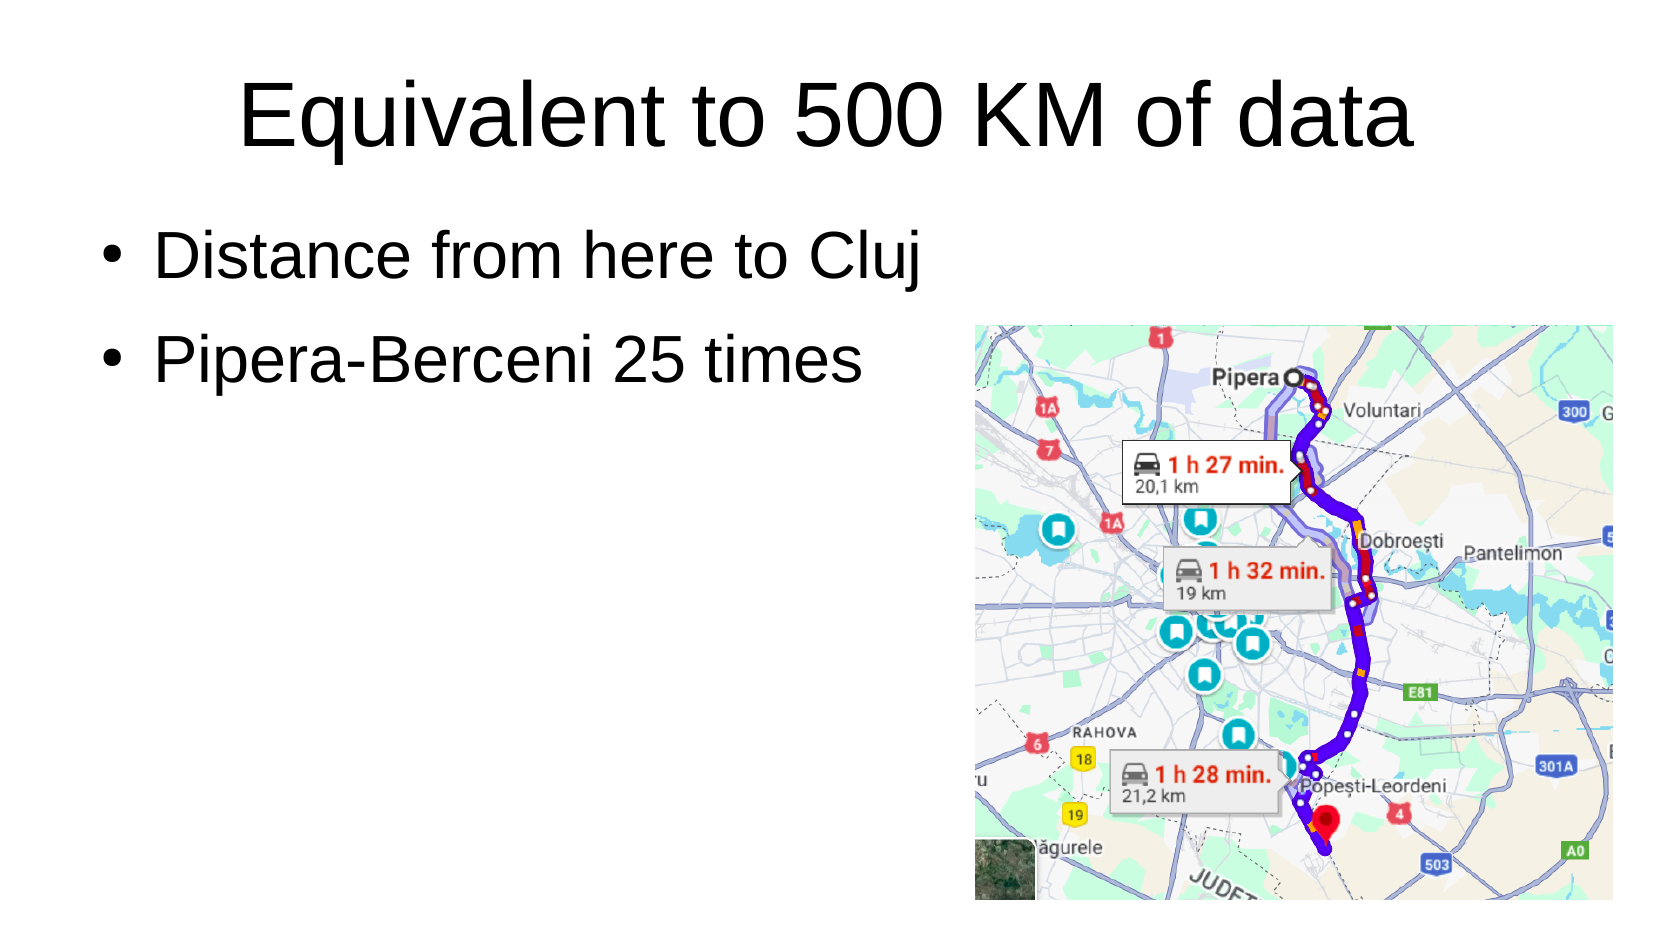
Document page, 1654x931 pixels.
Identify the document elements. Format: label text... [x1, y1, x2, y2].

list Distance from here to Cluj Pipera-Berceni 25 times [82, 217, 1571, 758]
picture [975, 325, 1613, 901]
title Equivalent to 500 KM of data [82, 37, 1571, 193]
